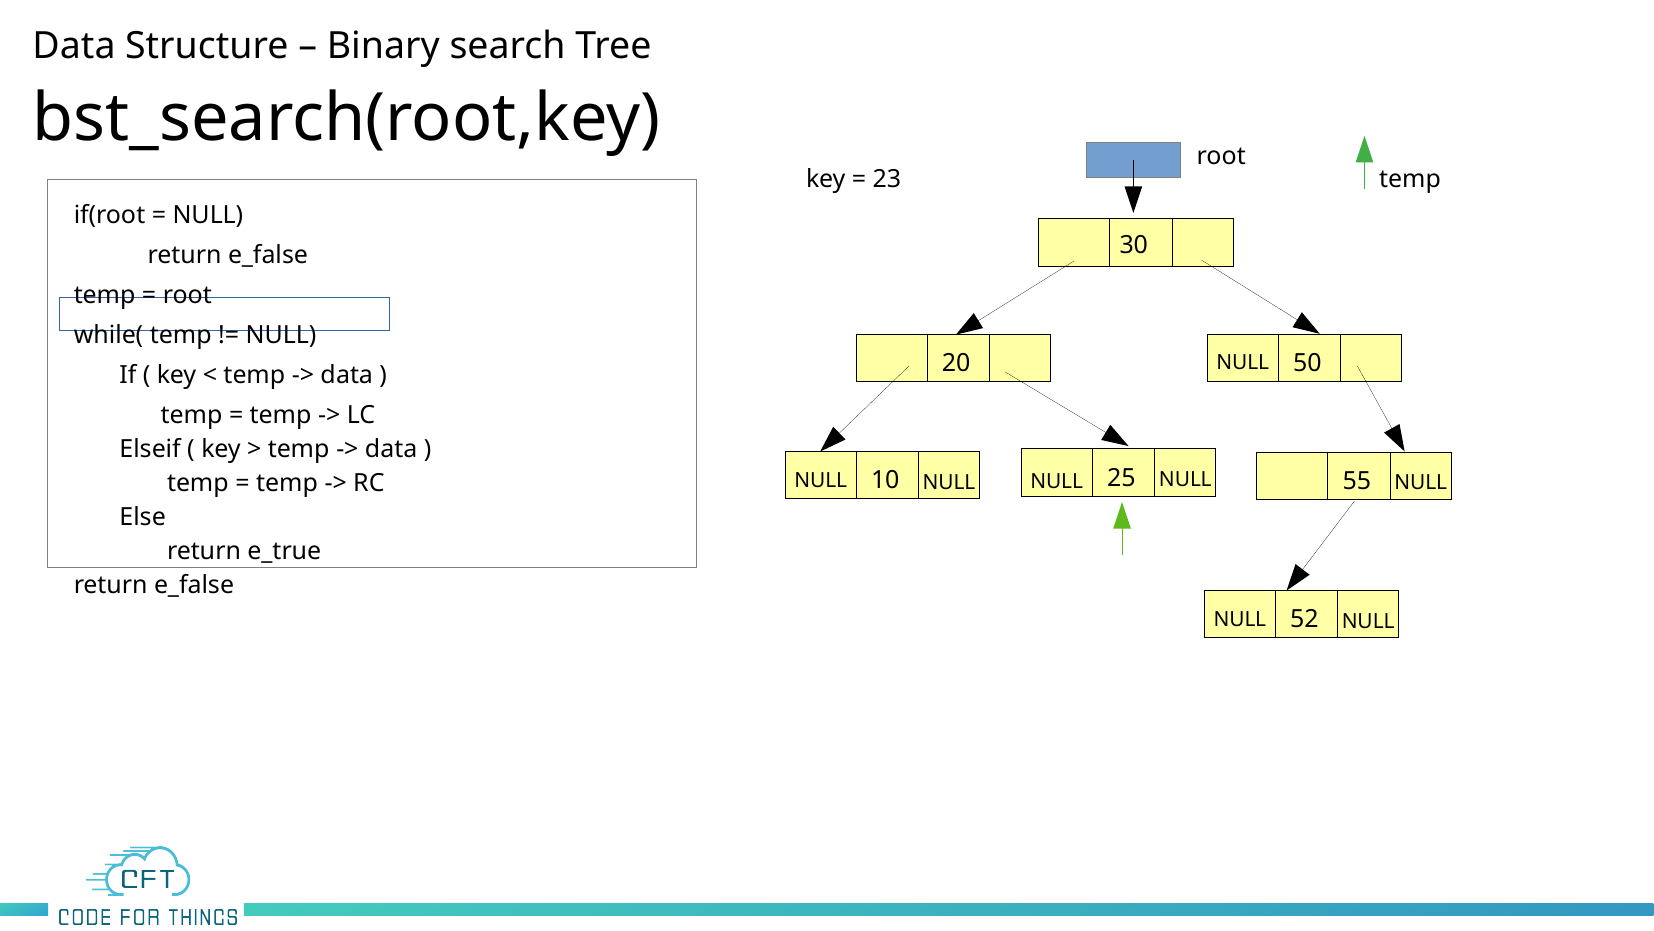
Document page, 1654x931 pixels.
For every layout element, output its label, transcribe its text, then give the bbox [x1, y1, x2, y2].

text_box [1038, 218, 1109, 267]
text_box [1338, 590, 1399, 598]
text_box [1256, 452, 1327, 500]
text_box NULL [779, 457, 863, 497]
text_box 50 [1278, 337, 1341, 382]
title Data Structure – Binary search Tree bst_search(root,key) [32, 12, 1184, 166]
text_box [1341, 334, 1402, 382]
text_box 52 [1275, 593, 1338, 638]
text_box [1204, 590, 1275, 596]
text_box [1021, 448, 1092, 458]
text_box NULL [908, 459, 992, 499]
text_box NULL [1144, 456, 1228, 496]
text_box key = 23 [791, 153, 945, 198]
text_box [1207, 334, 1278, 340]
text_box [990, 334, 1051, 382]
text_box NULL [1015, 458, 1100, 498]
text_box [47, 179, 697, 568]
text_box [856, 334, 927, 382]
text_box NULL [1327, 598, 1411, 638]
text_box [1110, 218, 1172, 267]
text_box 55 [1327, 455, 1390, 500]
text_box temp [1364, 153, 1460, 198]
text_box NULL [1201, 340, 1286, 380]
text_box [1155, 448, 1216, 456]
text_box NULL [1198, 596, 1283, 636]
picture [59, 846, 237, 925]
text_box if(root = NULL) return e_false temp = root while( temp != NULL) If ( key < temp -> data ) temp = temp -> LC Elseif ( key > temp -> data ) temp = temp -> RC Else return e_true return e_false [59, 189, 556, 556]
text_box 10 [856, 454, 918, 499]
text_box 30 [1104, 219, 1167, 264]
text_box 25 [1092, 451, 1155, 497]
text_box 20 [927, 337, 989, 382]
text_box [1173, 218, 1234, 267]
text_box [785, 451, 856, 457]
text_box [919, 451, 980, 459]
text_box [1391, 452, 1452, 460]
text_box [1086, 142, 1181, 178]
text_box NULL [1379, 460, 1464, 500]
text_box root [1181, 130, 1262, 175]
